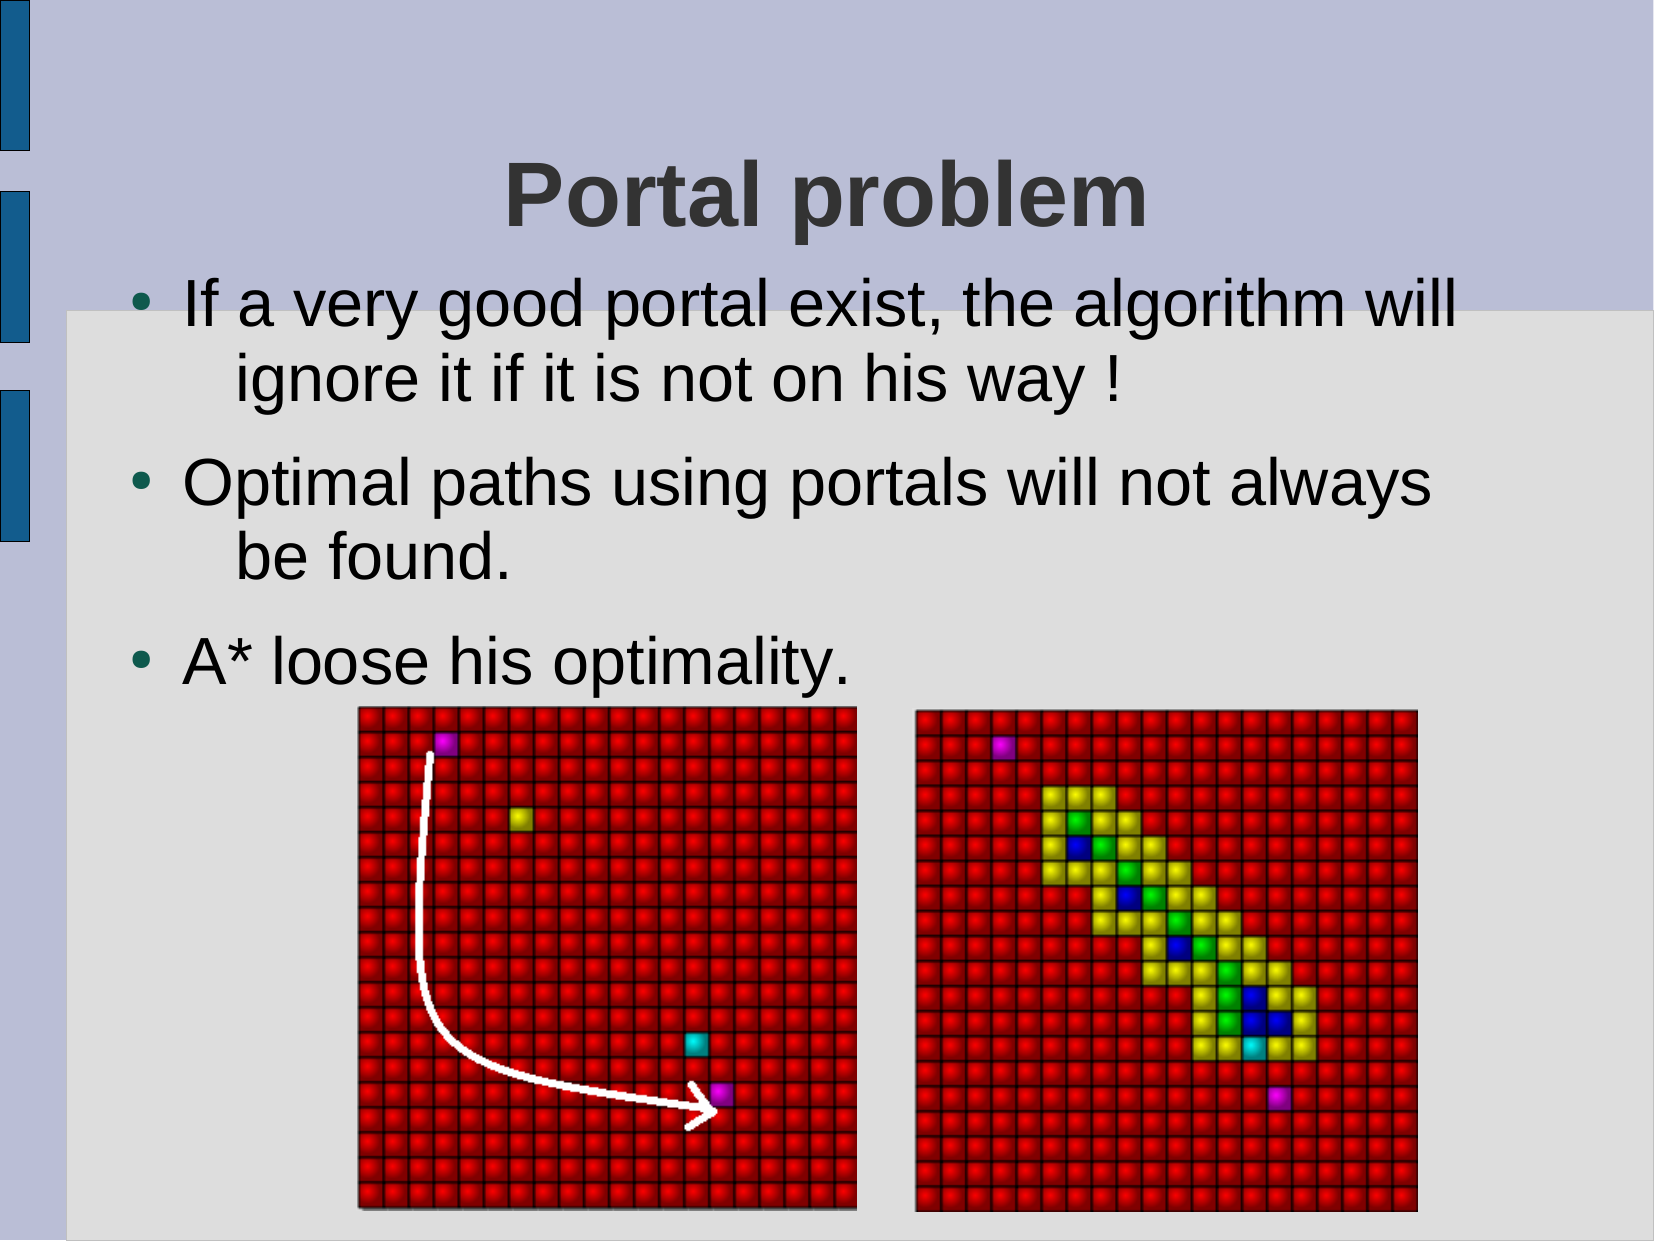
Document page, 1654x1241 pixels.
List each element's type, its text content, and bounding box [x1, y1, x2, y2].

picture [356, 706, 857, 1211]
list If a very good portal exist, the algorithm will ignore it if it is not on his way ! Optimal paths using portals will not always be found. A* loose his optimality. [93, 265, 1506, 1132]
picture [912, 708, 1418, 1212]
title Portal problem [121, 91, 1534, 299]
